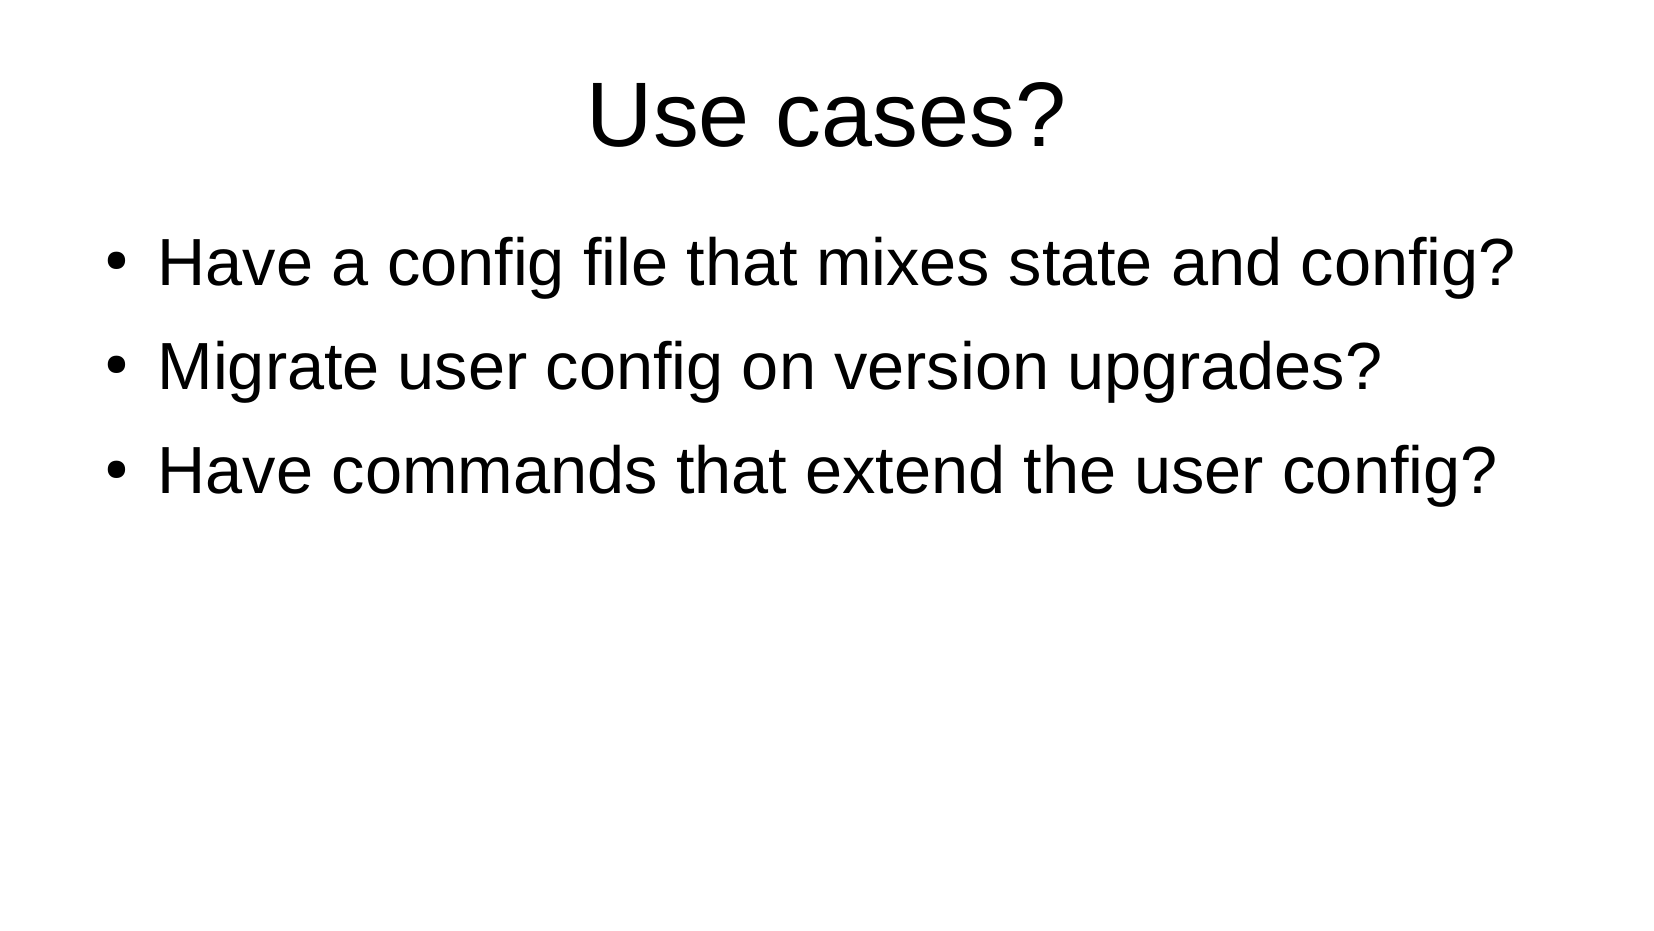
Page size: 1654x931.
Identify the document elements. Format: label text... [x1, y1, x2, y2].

list Have a config file that mixes state and config? Migrate user config on version upgrades? Have commands that extend the user config? [86, 225, 1576, 765]
title Use cases? [82, 37, 1571, 193]
